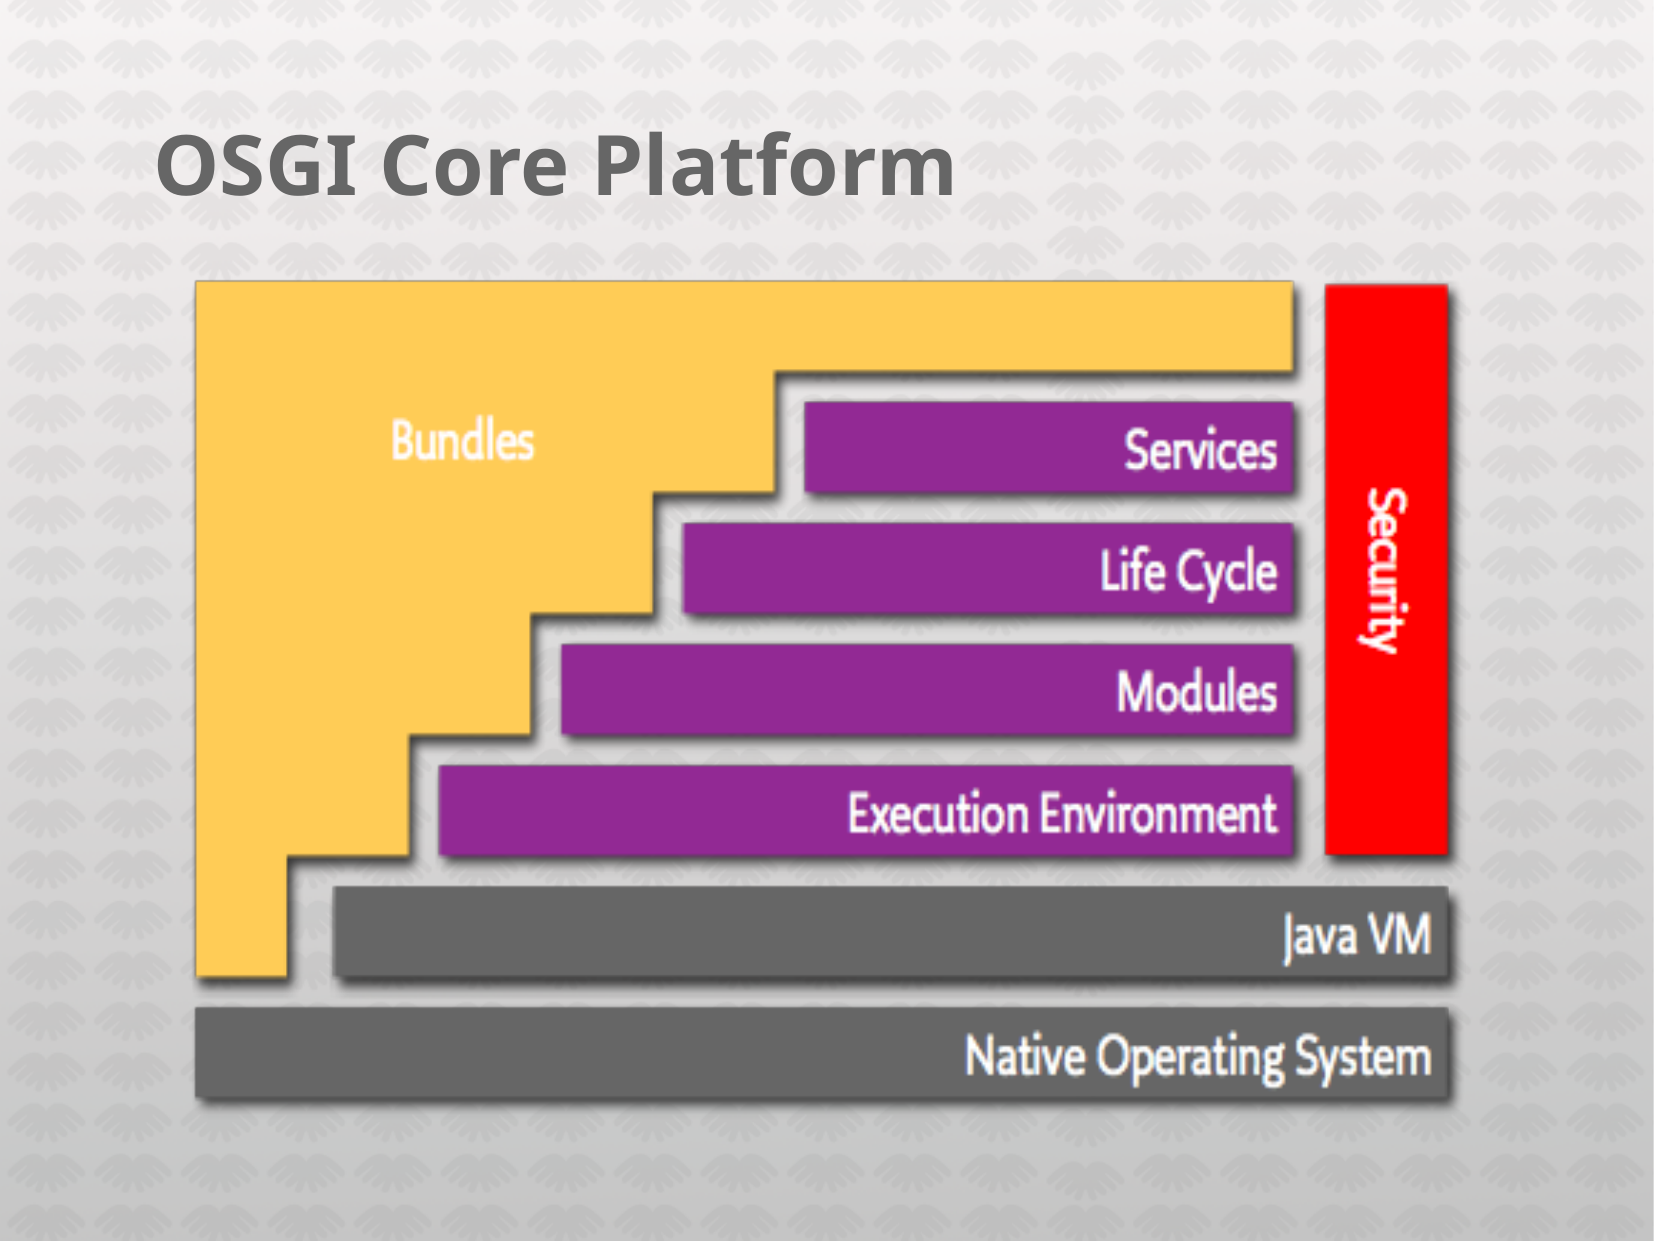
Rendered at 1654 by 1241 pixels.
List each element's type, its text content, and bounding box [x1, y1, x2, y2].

list OSGI Core Platform [82, 106, 1538, 1010]
picture [0, 0, 1654, 1241]
